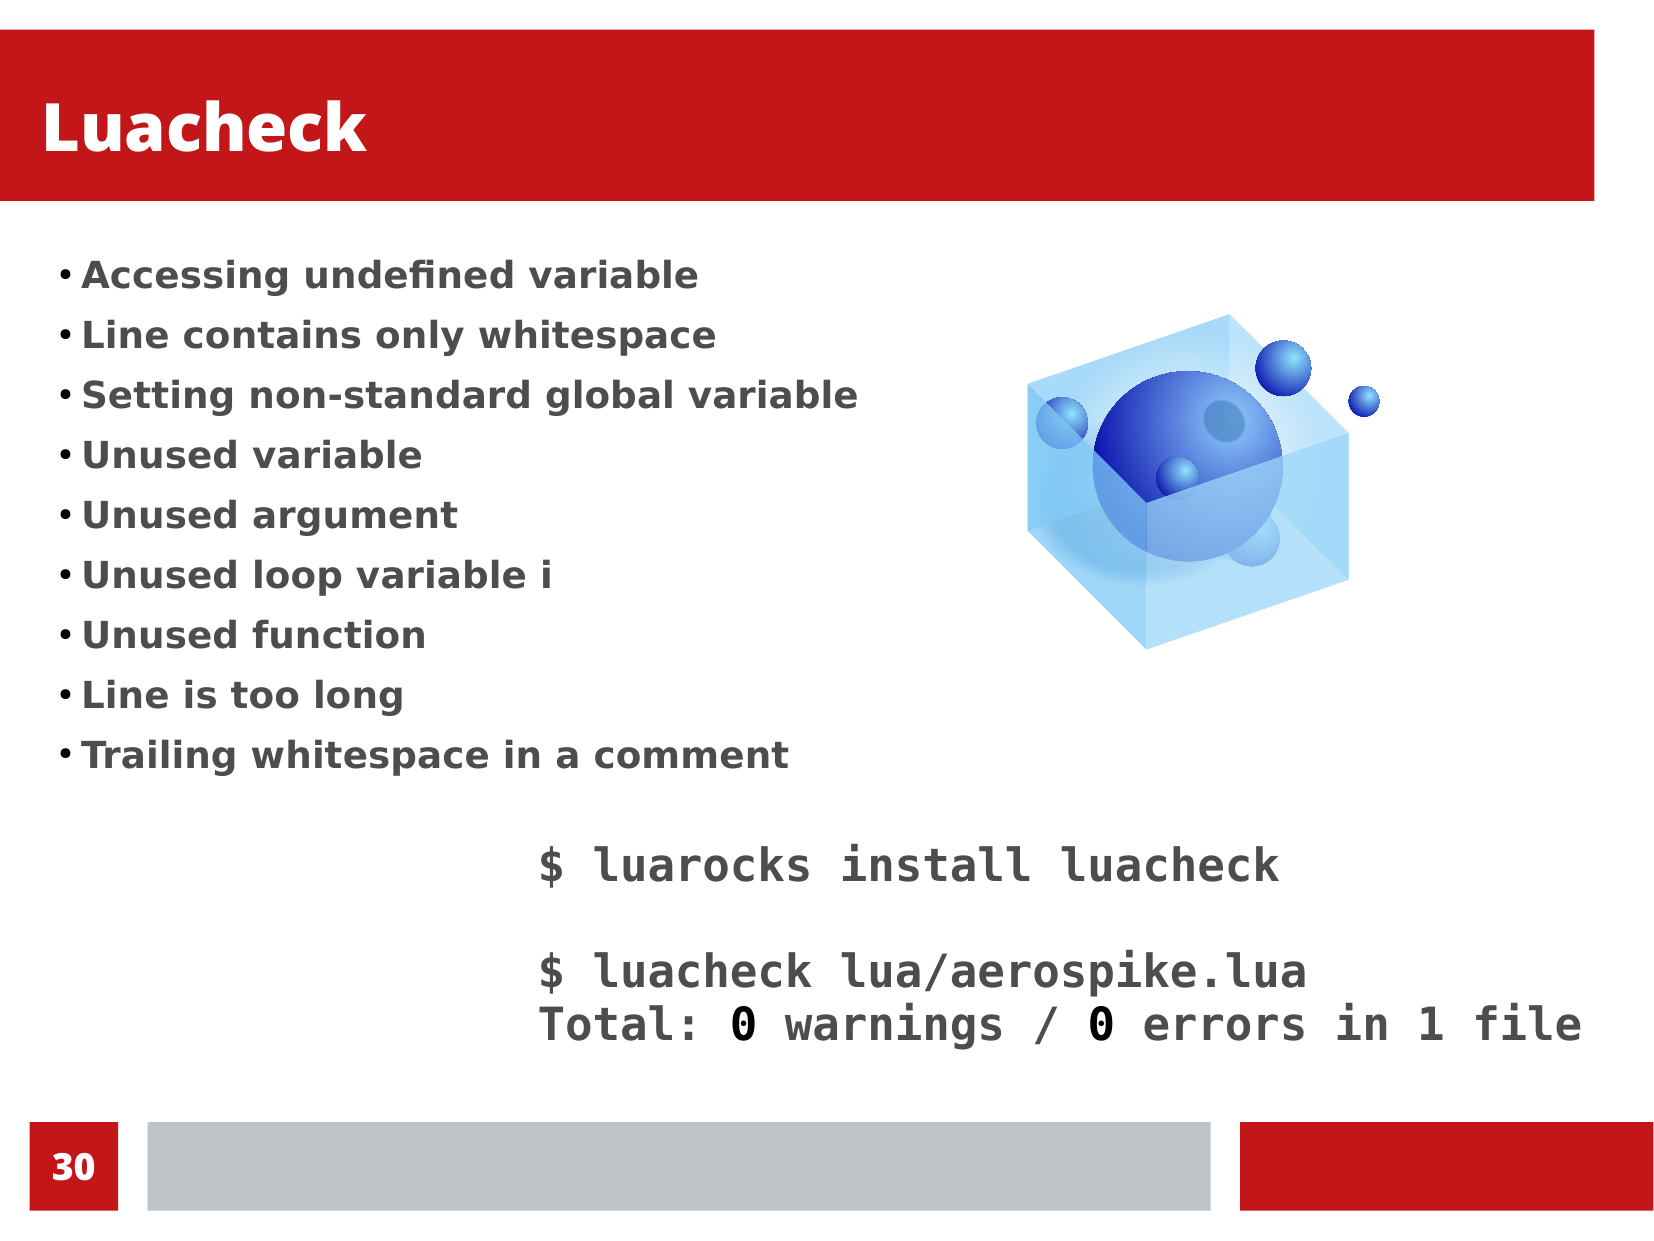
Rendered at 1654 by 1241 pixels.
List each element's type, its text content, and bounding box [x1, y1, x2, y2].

list $ luarocks install luacheck $ luacheck lua/aerospike.lua Total: 0 warnings / 0 errors in 1 file [537, 838, 1648, 1117]
list Accessing undefined variable Line contains only whitespace Setting non-standard global variable Unused variable Unused argument Unused loop variable i Unused function Line is too long Trailing whitespace in a comment [59, 253, 1565, 780]
title Luacheck [41, 53, 1577, 172]
picture [1027, 314, 1380, 650]
